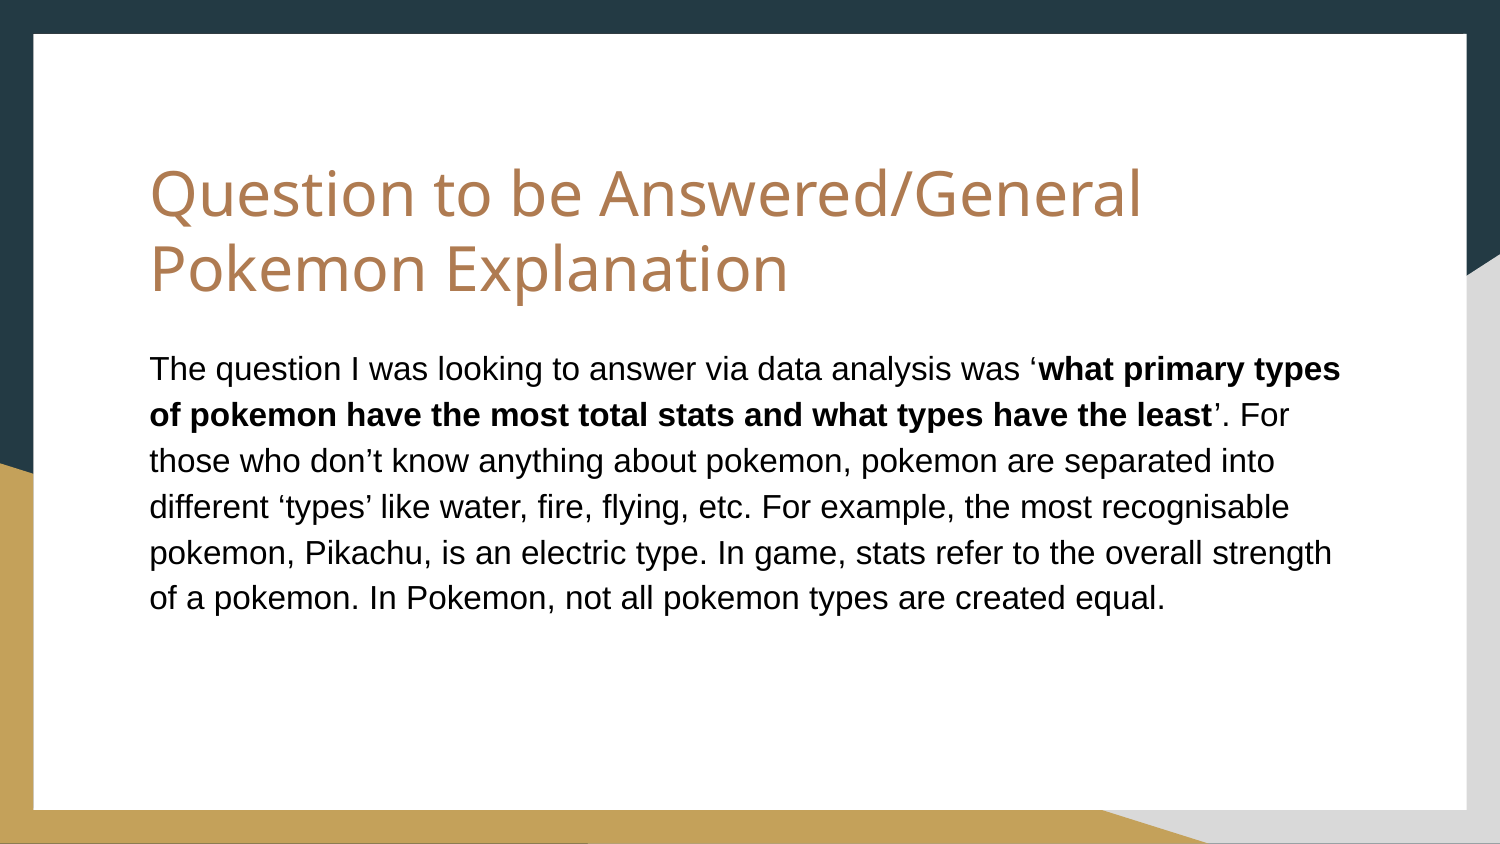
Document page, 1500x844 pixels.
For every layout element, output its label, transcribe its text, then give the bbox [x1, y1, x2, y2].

list The question I was looking to answer via data analysis was ‘what primary types of pokemon have the most total stats and what types have the least’. For those who don’t know anything about pokemon, pokemon are separated into different ‘types’ like water, fire, flying, etc. For example, the most recognisable pokemon, Pikachu, is an electric type. In game, stats refer to the overall strength of a pokemon. In Pokemon, not all pokemon types are created equal. [134, 326, 1366, 729]
title Question to be Answered/General Pokemon Explanation [134, 138, 1366, 296]
